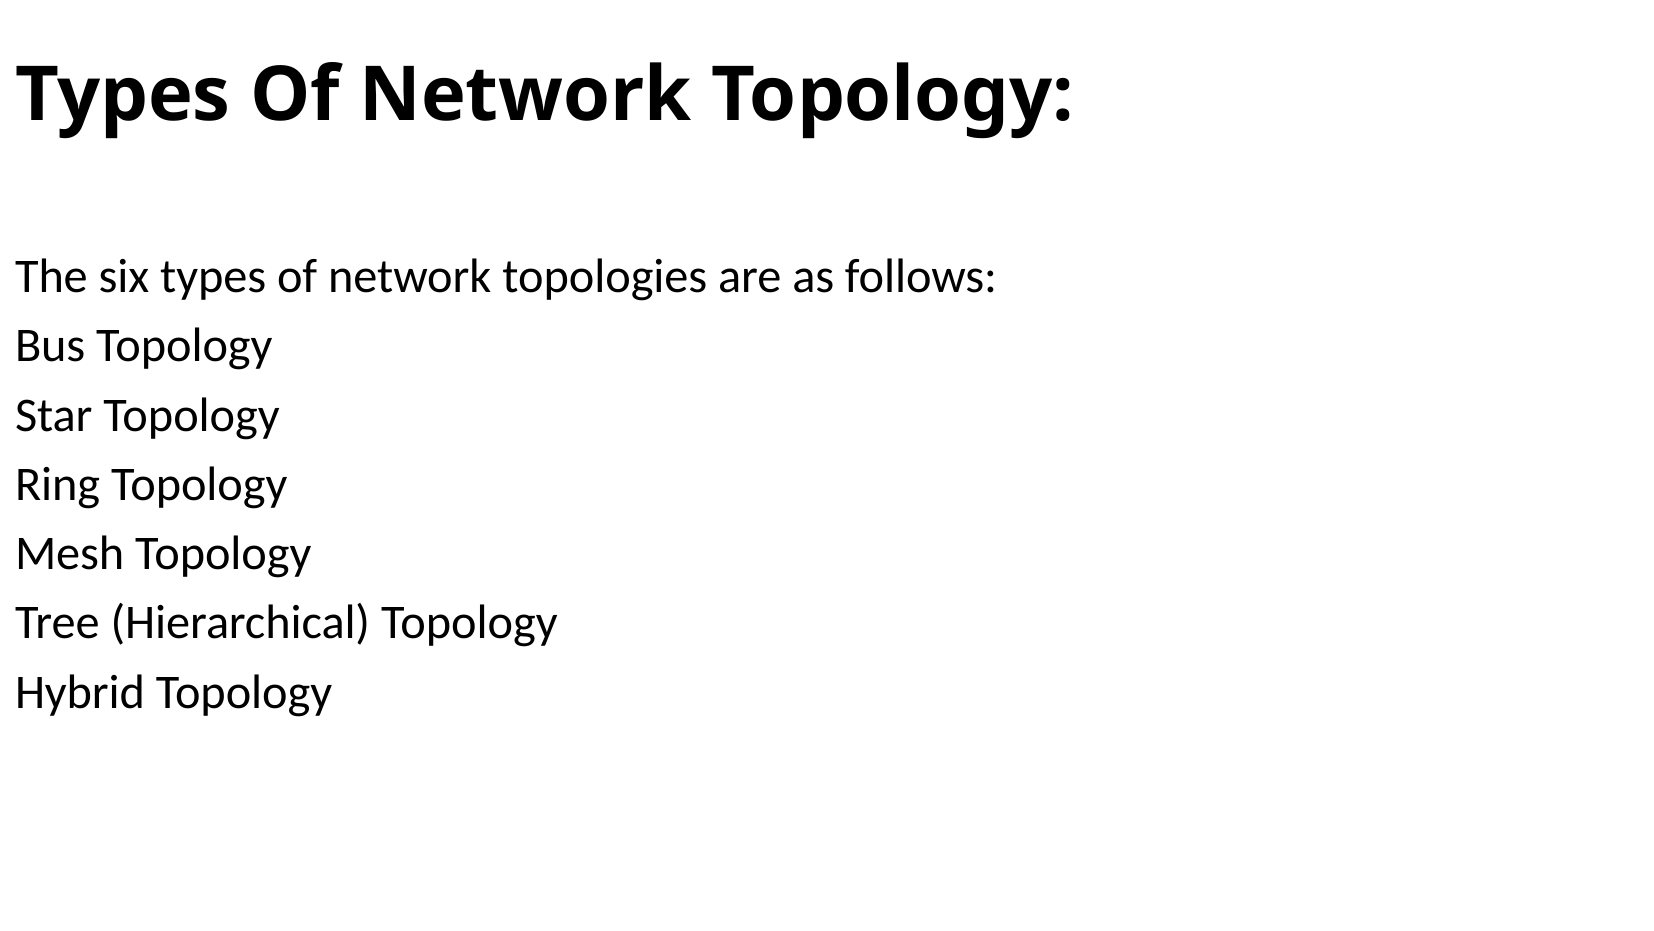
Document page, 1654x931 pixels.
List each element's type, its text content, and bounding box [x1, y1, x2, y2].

list The six types of network topologies are as follows: Bus Topology Star Topology Ring Topology Mesh Topology Tree (Hierarchical) Topology Hybrid Topology [0, 243, 1536, 864]
title Types Of Network Topology: [0, 36, 1536, 155]
